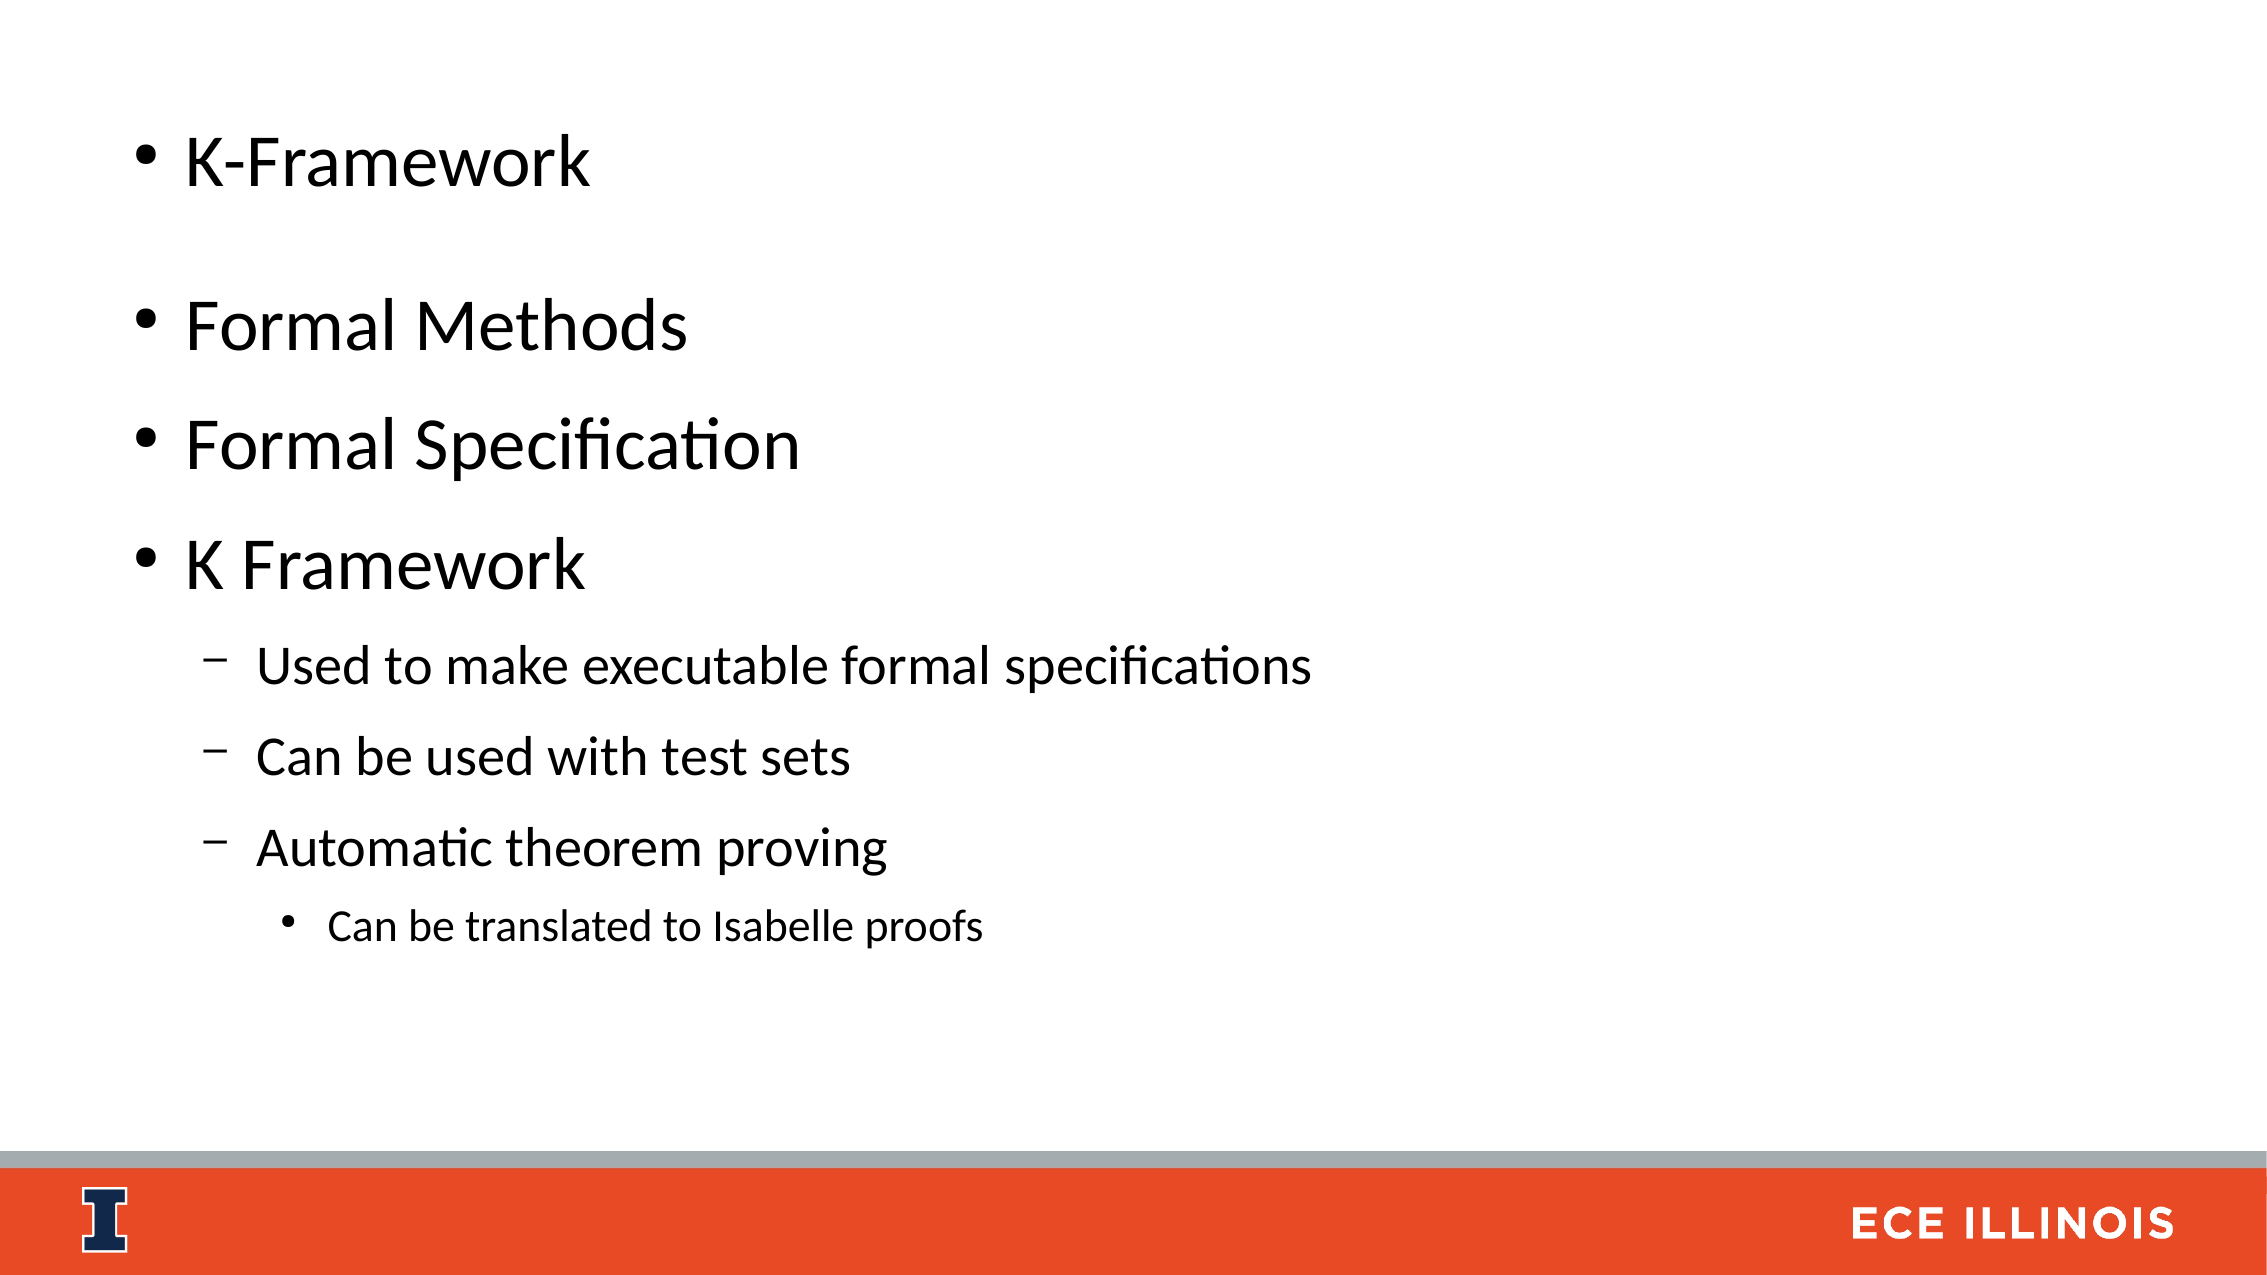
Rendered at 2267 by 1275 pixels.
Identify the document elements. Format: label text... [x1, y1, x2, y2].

list K-Framework [100, 104, 2173, 224]
picture [1853, 1206, 2173, 1239]
list Formal Methods Formal Specification K Framework Used to make executable formal specifications Can be used with test sets Automatic theorem proving Can be translated to Isabelle proofs [100, 267, 2184, 1102]
picture [0, 1151, 2267, 1258]
